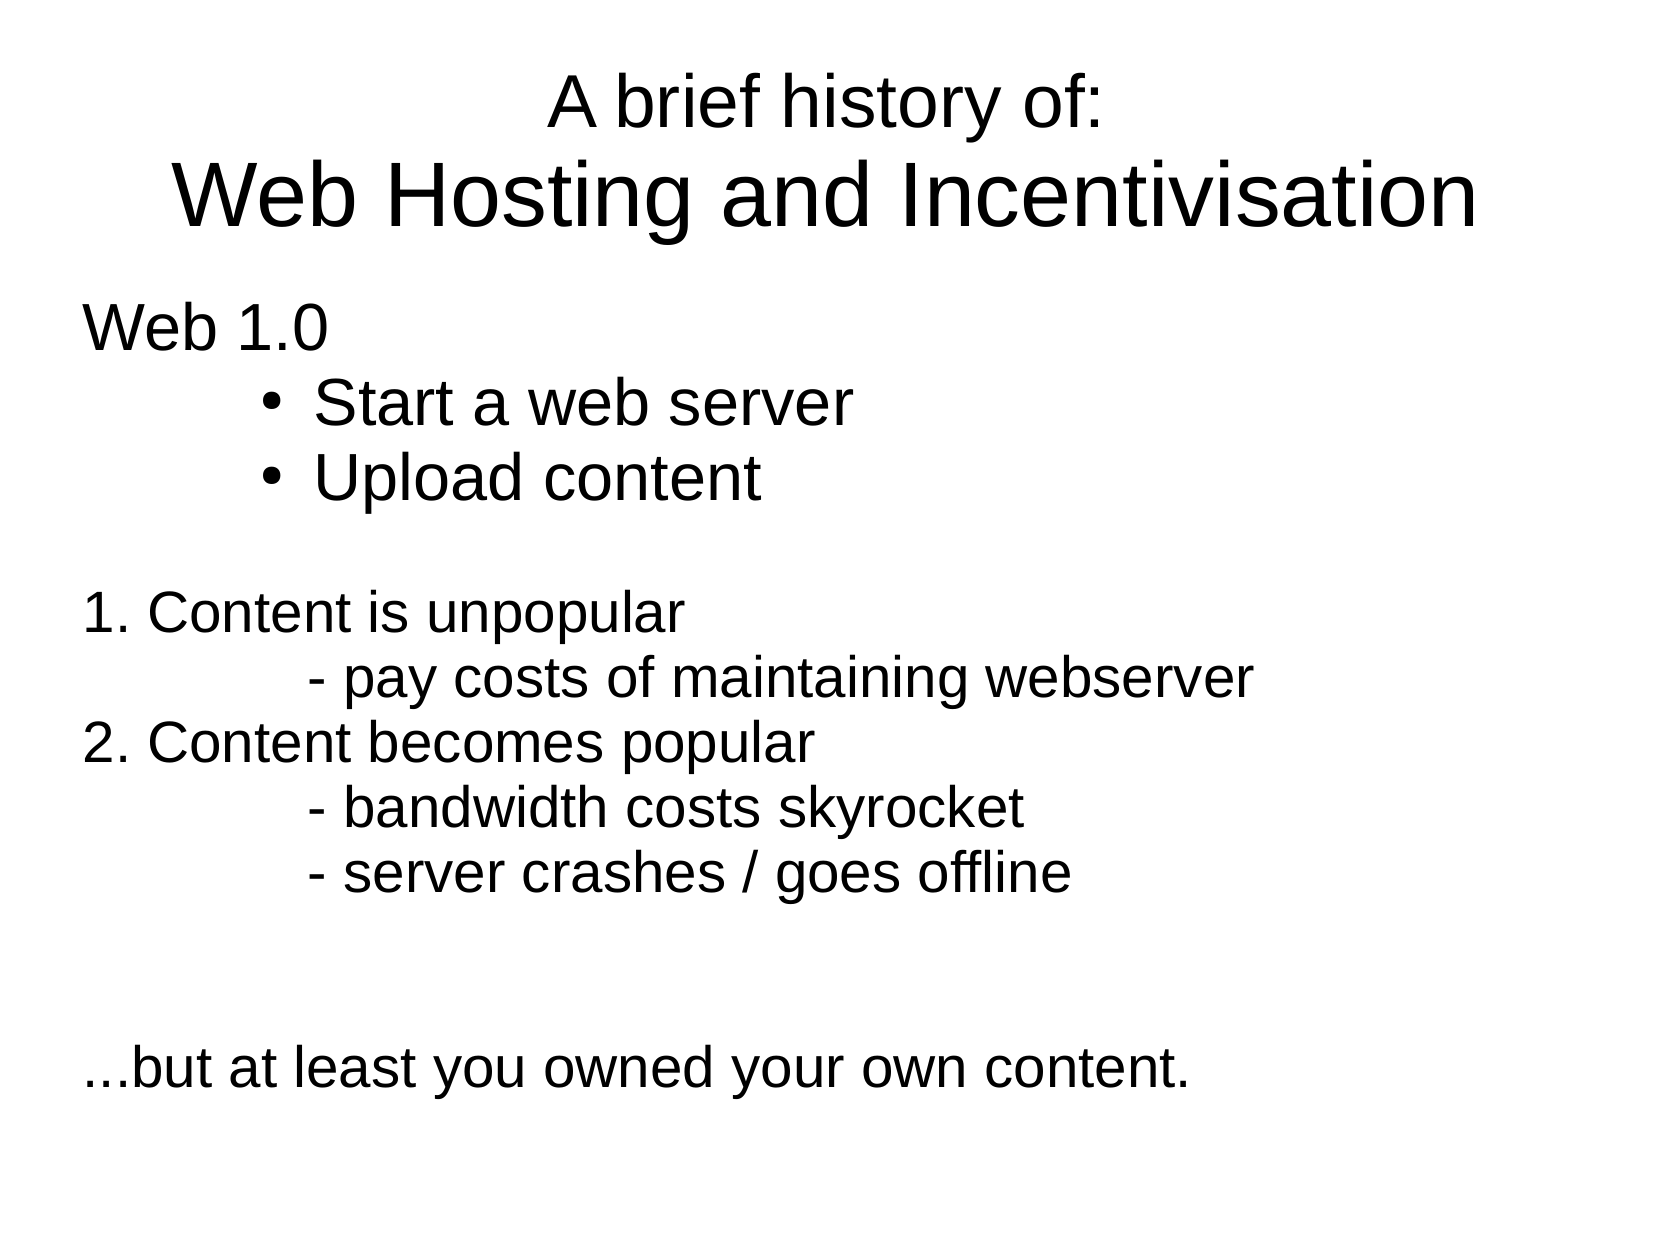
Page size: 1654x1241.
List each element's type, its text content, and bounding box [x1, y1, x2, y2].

subtitle Web 1.0 Start a web server Upload content 1. Content is unpopular - pay costs of maintaining webserver 2. Content becomes popular - bandwidth costs skyrocket - server crashes / goes offline ...but at least you owned your own content. [82, 290, 1571, 1175]
title A brief history of: Web Hosting and Incentivisation [82, 49, 1571, 257]
